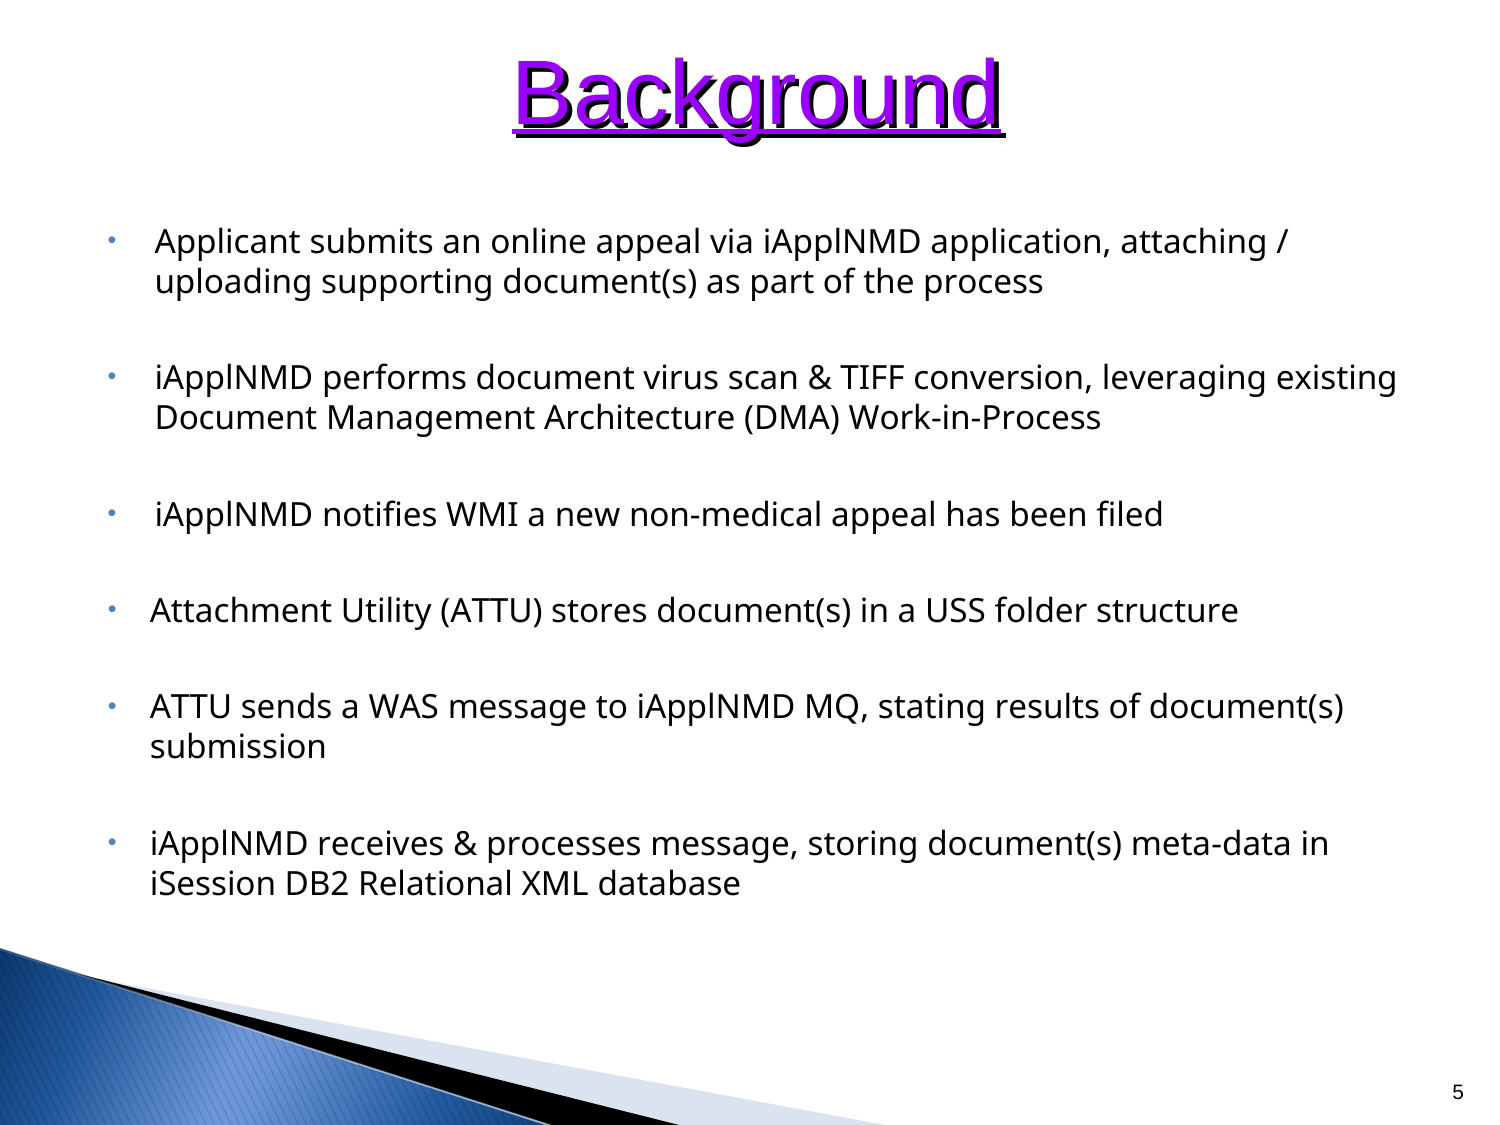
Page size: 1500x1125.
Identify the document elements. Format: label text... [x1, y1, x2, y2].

text_box Background [193, 25, 1321, 150]
picture [0, 947, 558, 1125]
list Applicant submits an online appeal via iApplNMD application, attaching / uploading supporting document(s) as part of the process iApplNMD performs document virus scan & TIFF conversion, leveraging existing Document Management Architecture (DMA) Work-in-Process iApplNMD notifies WMI a new non-medical appeal has been filed Attachment Utility (ATTU) stores document(s) in a USS folder structure ATTU sends a WAS message to iApplNMD MQ, stating results of document(s) submission iApplNMD receives & processes message, storing document(s) meta-data in iSession DB2 Relational XML database [75, 212, 1426, 950]
text_box <number> [1418, 1051, 1479, 1112]
